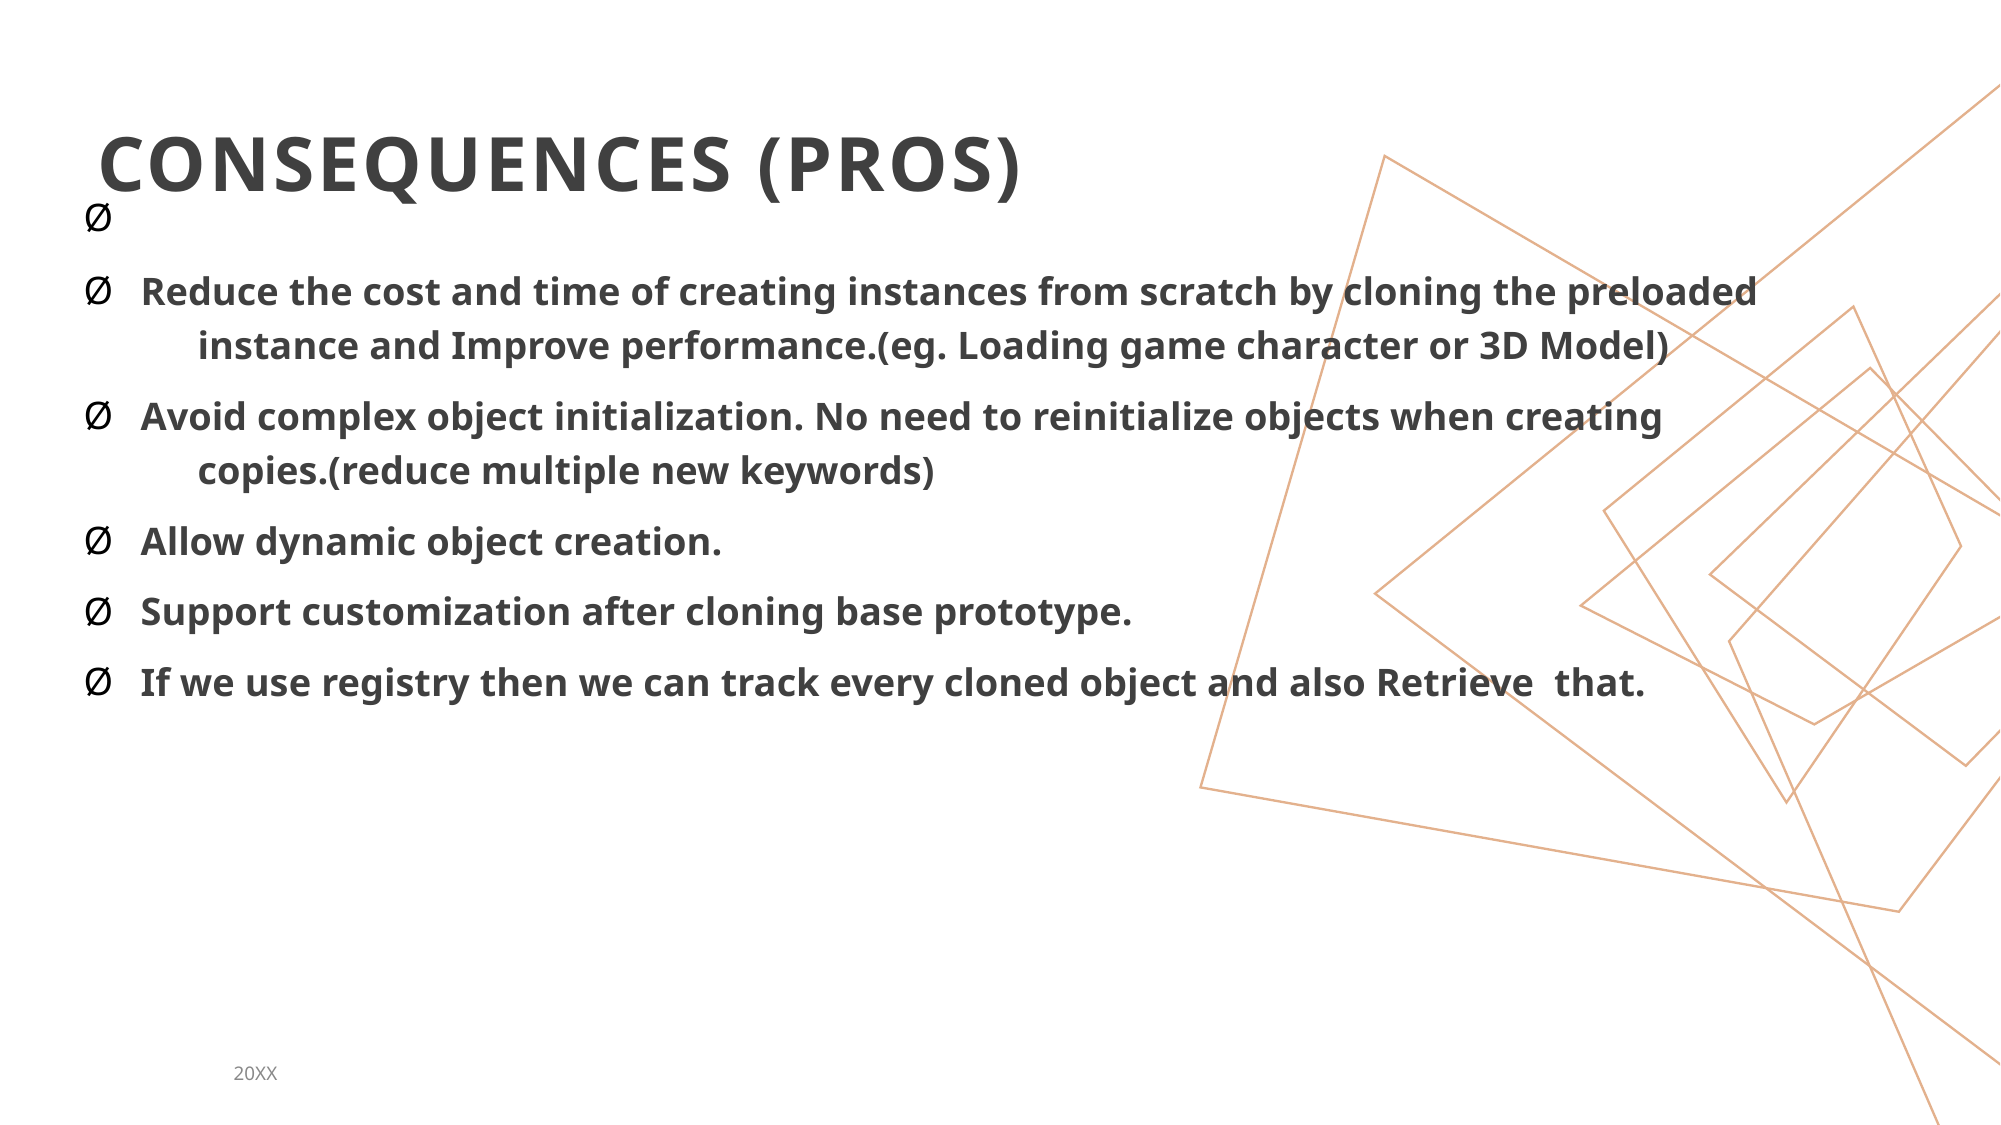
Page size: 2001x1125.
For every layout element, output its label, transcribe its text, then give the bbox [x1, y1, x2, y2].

text_box 20XX [218, 1042, 381, 1103]
list Reduce the cost and time of creating instances from scratch by cloning the preloaded instance and Improve performance.(eg. Loading game character or 3D Model) Avoid complex object initialization. No need to reinitialize objects when creating copies.(reduce multiple new keywords) Allow dynamic object creation. Support customization after cloning base prototype. If we use registry then we can track every cloned object and also Retrieve that. [68, 183, 1779, 726]
title Consequences (Pros) [82, 0, 1291, 183]
